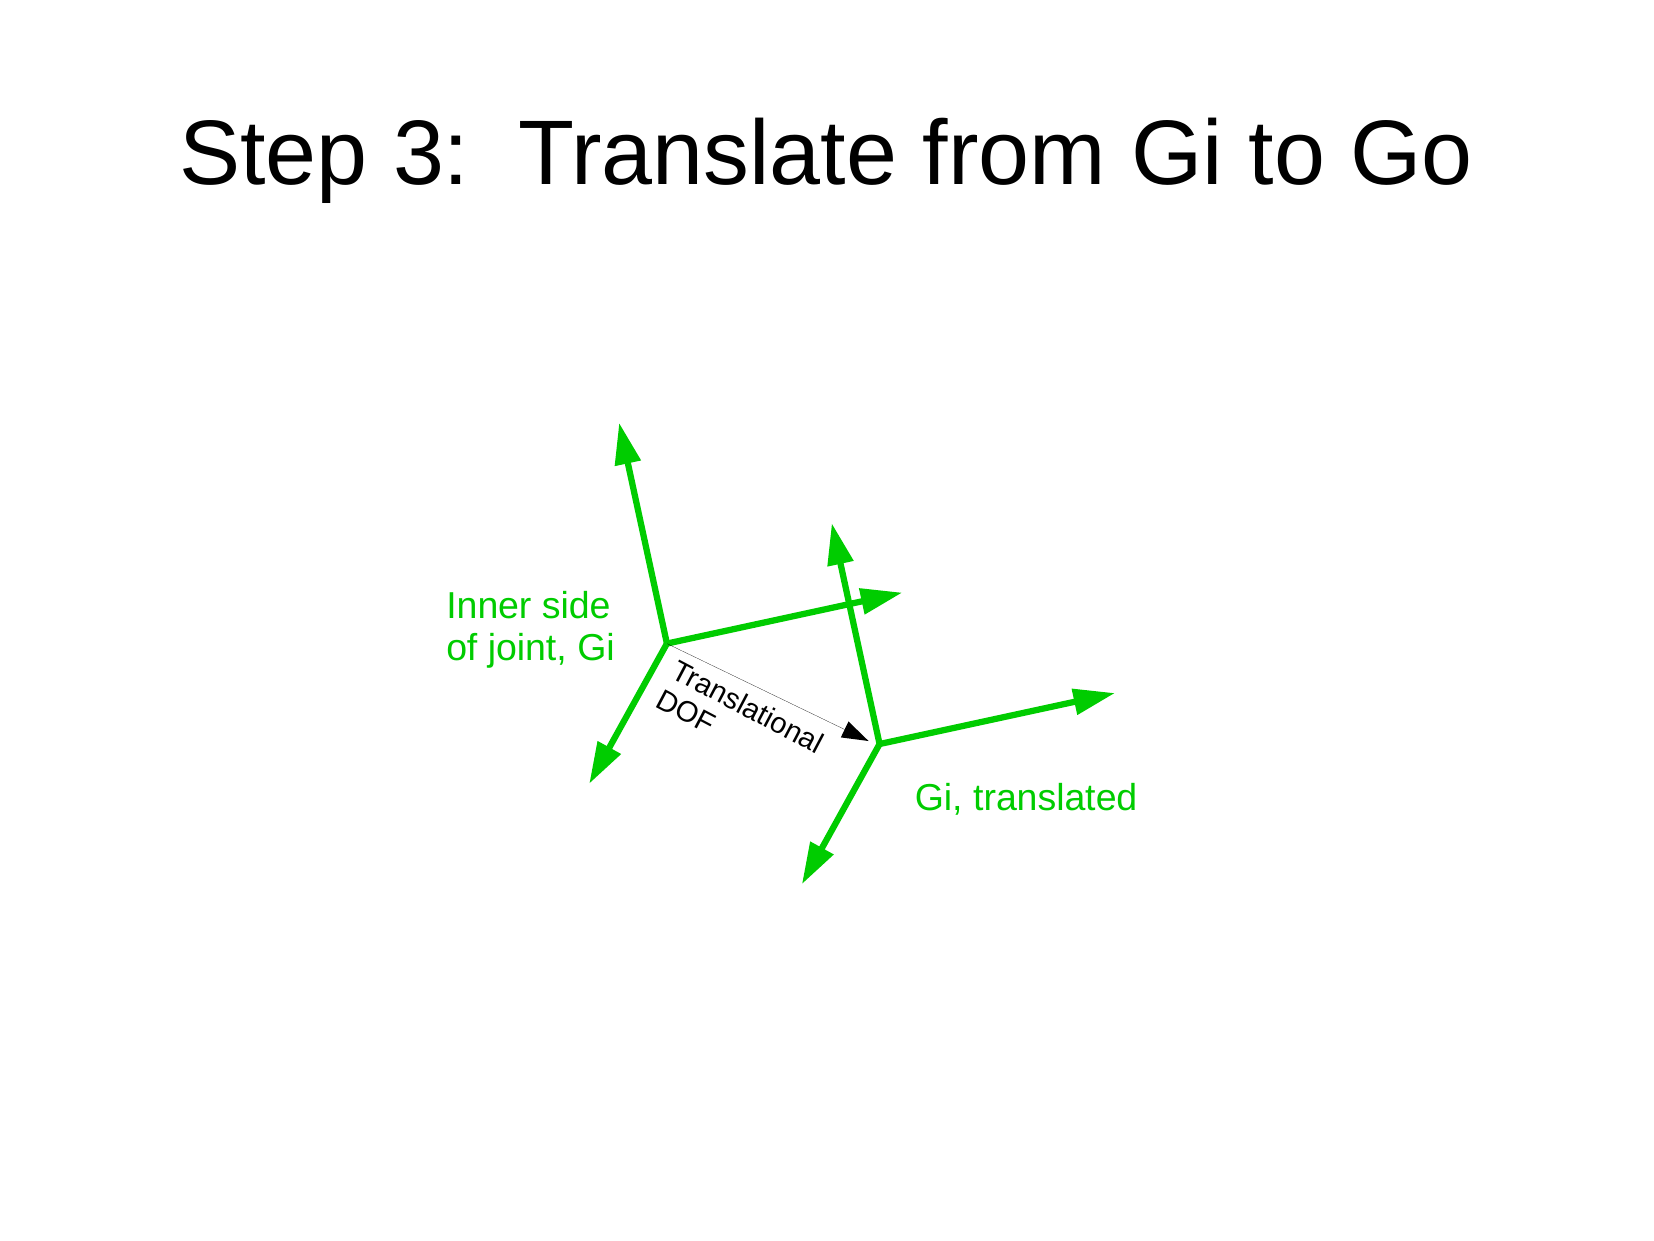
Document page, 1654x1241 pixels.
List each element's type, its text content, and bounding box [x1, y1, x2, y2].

text_box Inner side of joint, Gi [431, 577, 631, 676]
text_box Translational DOF [635, 640, 846, 802]
title Step 3: Translate from Gi to Go [82, 49, 1571, 257]
text_box Gi, translated [900, 768, 1153, 826]
